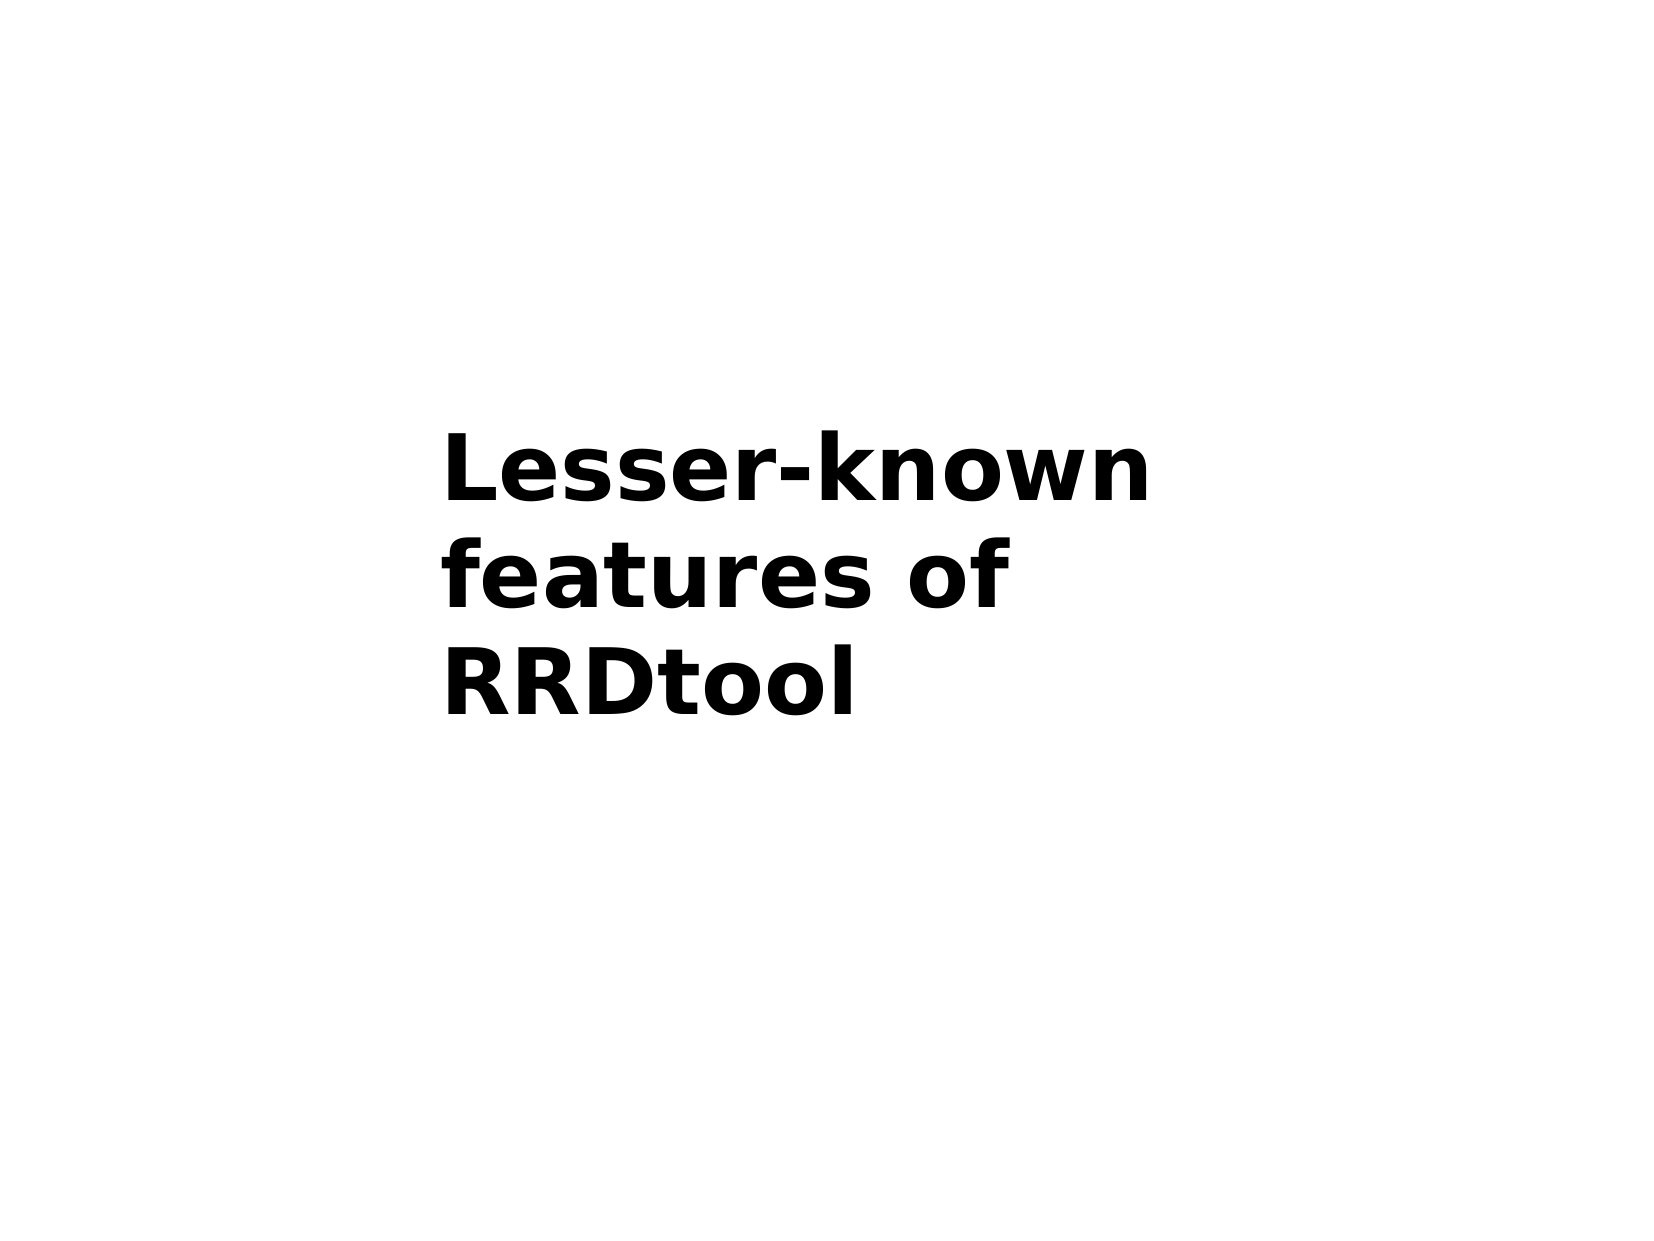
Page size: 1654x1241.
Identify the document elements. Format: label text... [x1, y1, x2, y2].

text_box Lesser-known features of RRDtool [425, 408, 1371, 745]
